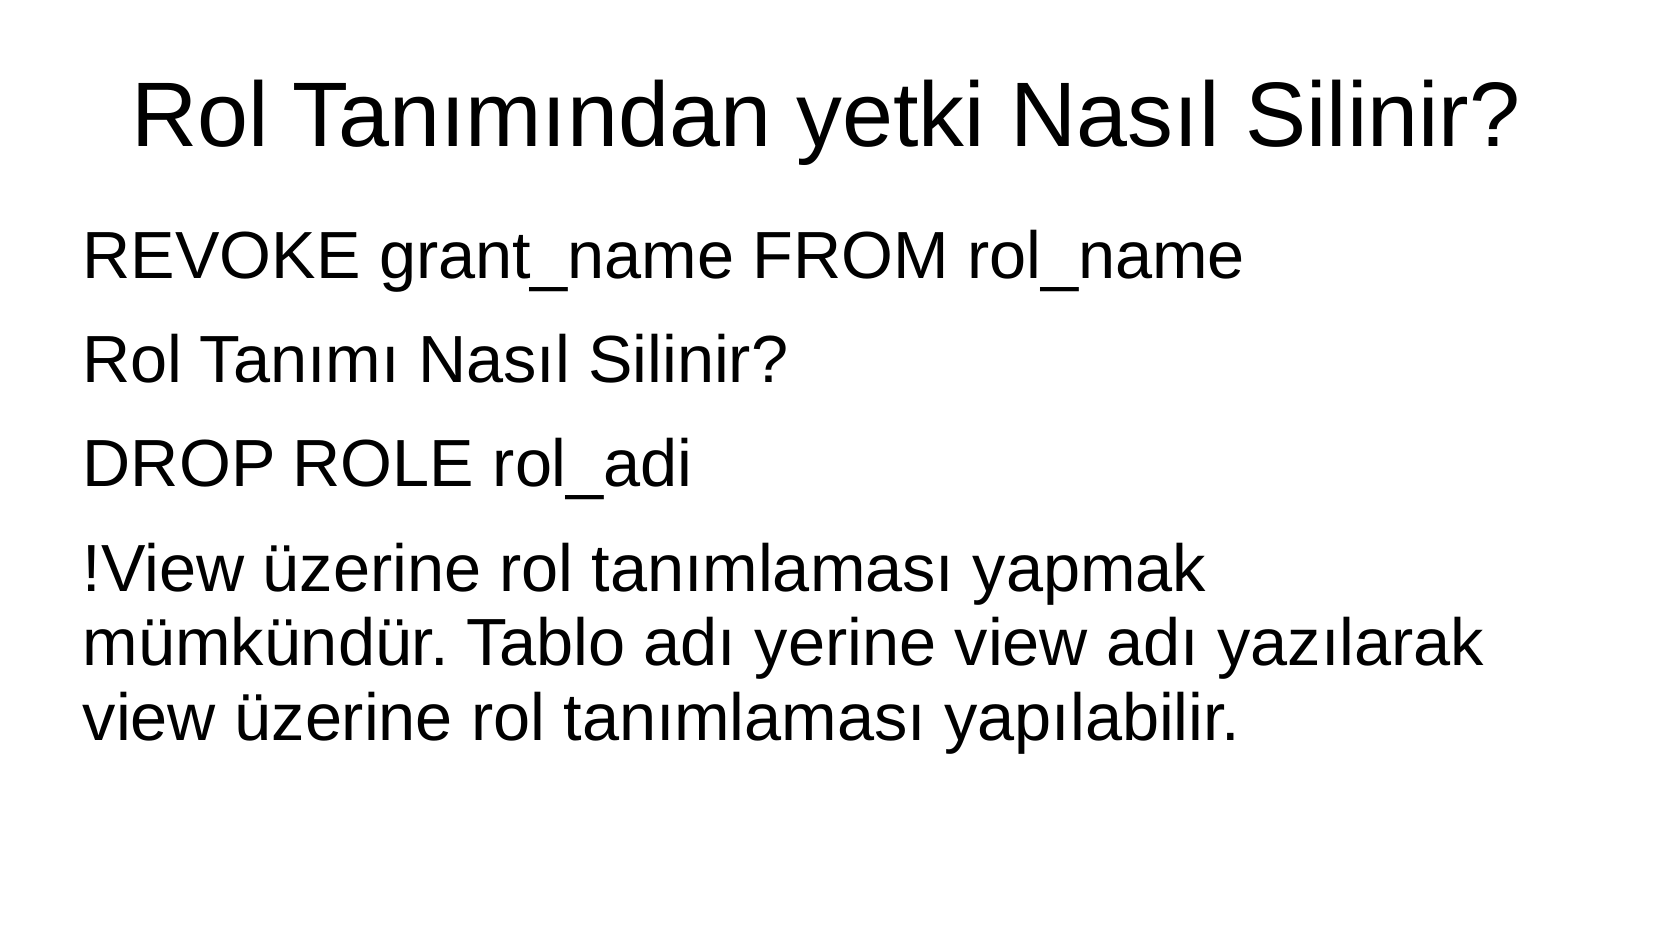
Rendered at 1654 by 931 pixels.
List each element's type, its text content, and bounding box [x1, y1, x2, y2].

list REVOKE grant_name FROM rol_name Rol Tanımı Nasıl Silinir? DROP ROLE rol_adi !View üzerine rol tanımlaması yapmak mümkündür. Tablo adı yerine view adı yazılarak view üzerine rol tanımlaması yapılabilir. [82, 217, 1571, 758]
title Rol Tanımından yetki Nasıl Silinir? [82, 37, 1571, 193]
